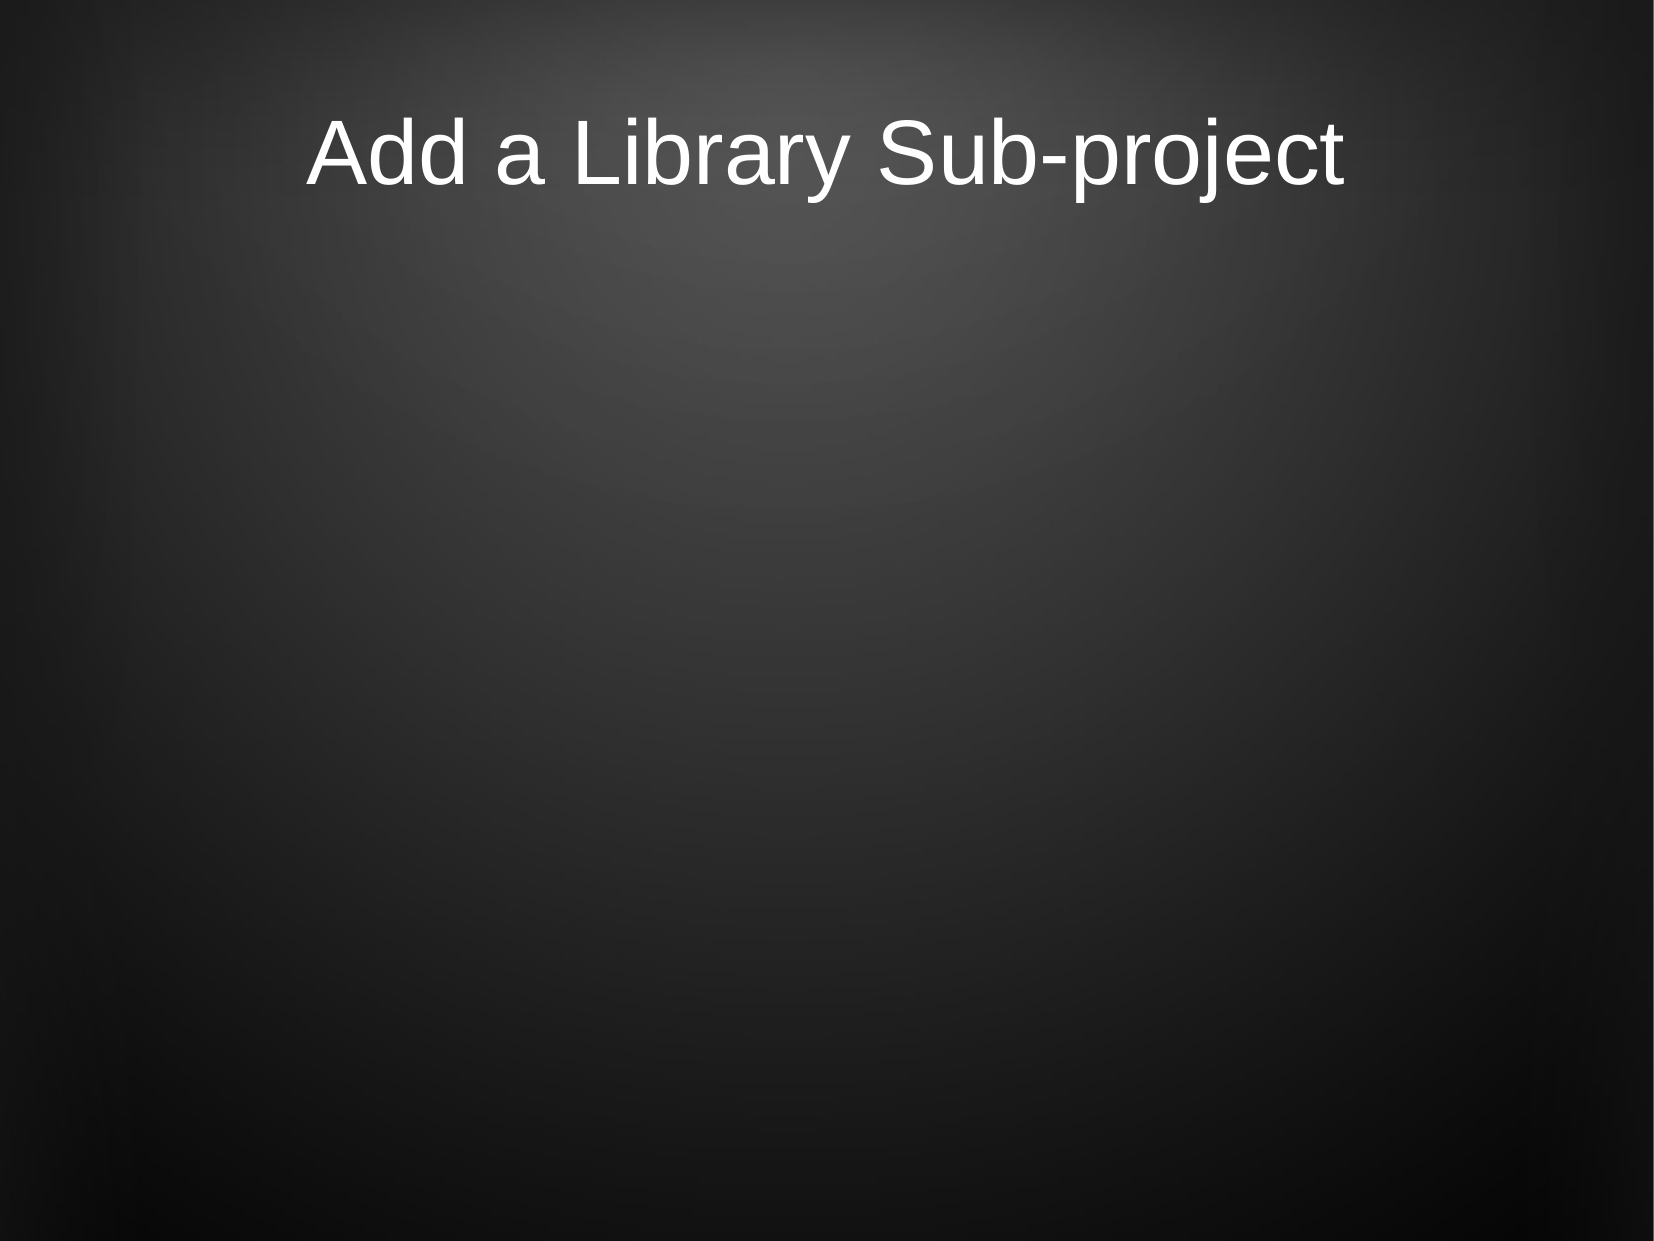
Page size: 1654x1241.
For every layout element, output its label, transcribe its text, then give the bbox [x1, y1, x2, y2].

picture [0, 0, 1654, 1241]
title Add a Library Sub-project [82, 49, 1571, 257]
